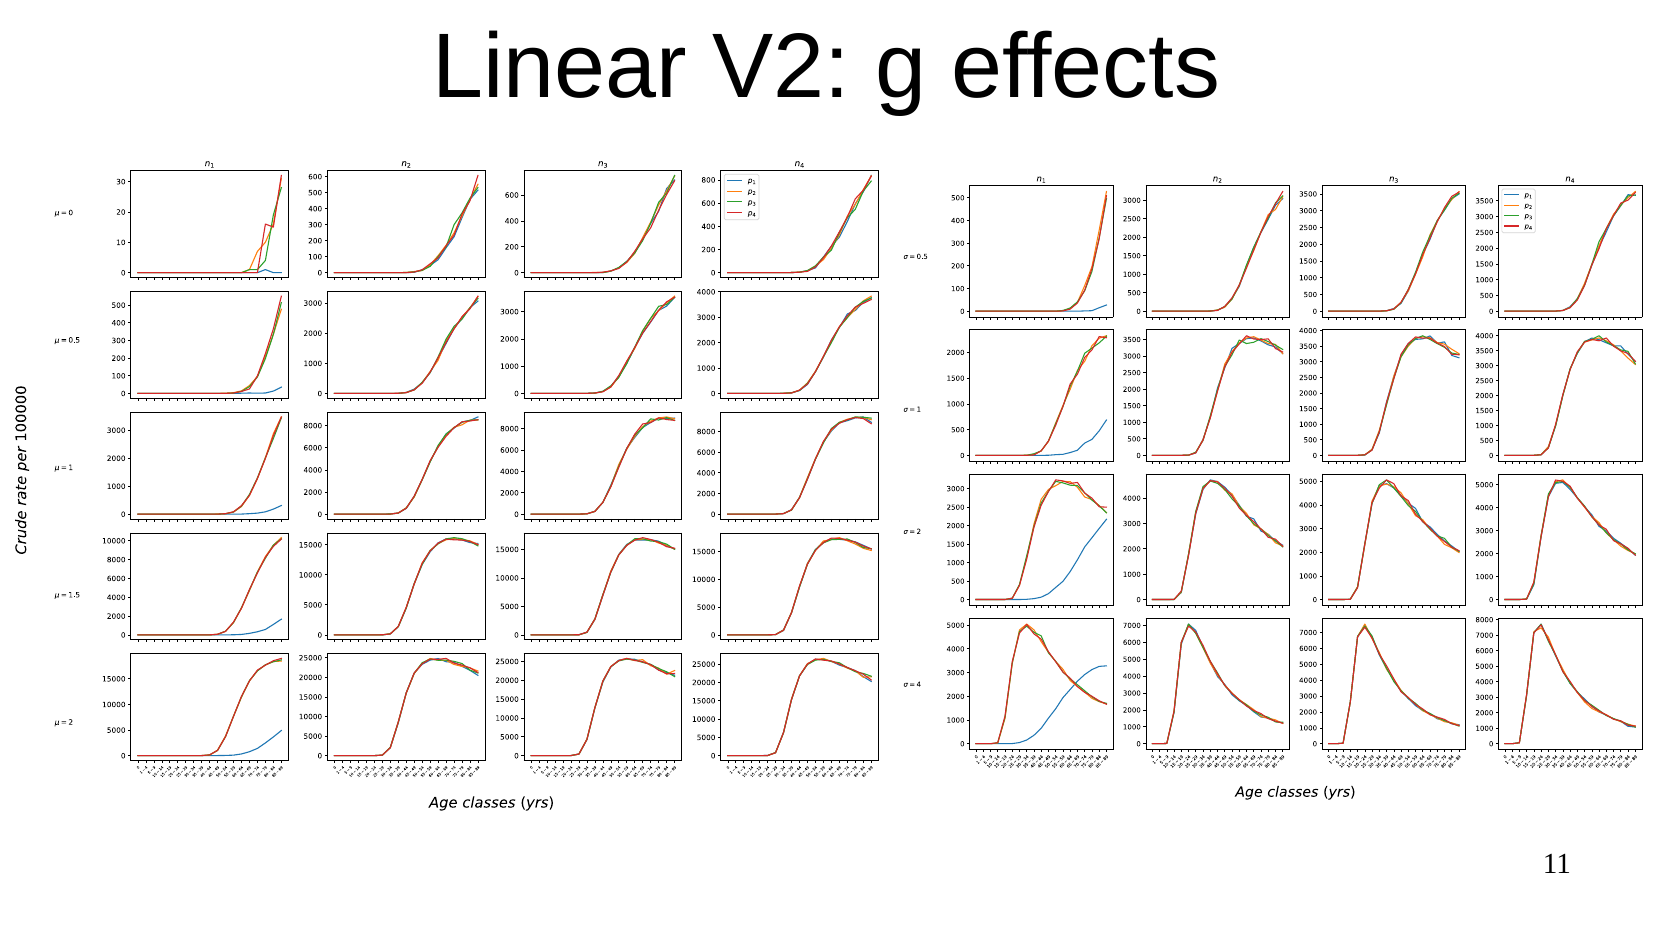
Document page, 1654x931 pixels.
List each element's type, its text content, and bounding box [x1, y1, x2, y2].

picture [8, 106, 1654, 822]
title Linear V2: g effects [82, 0, 1571, 143]
